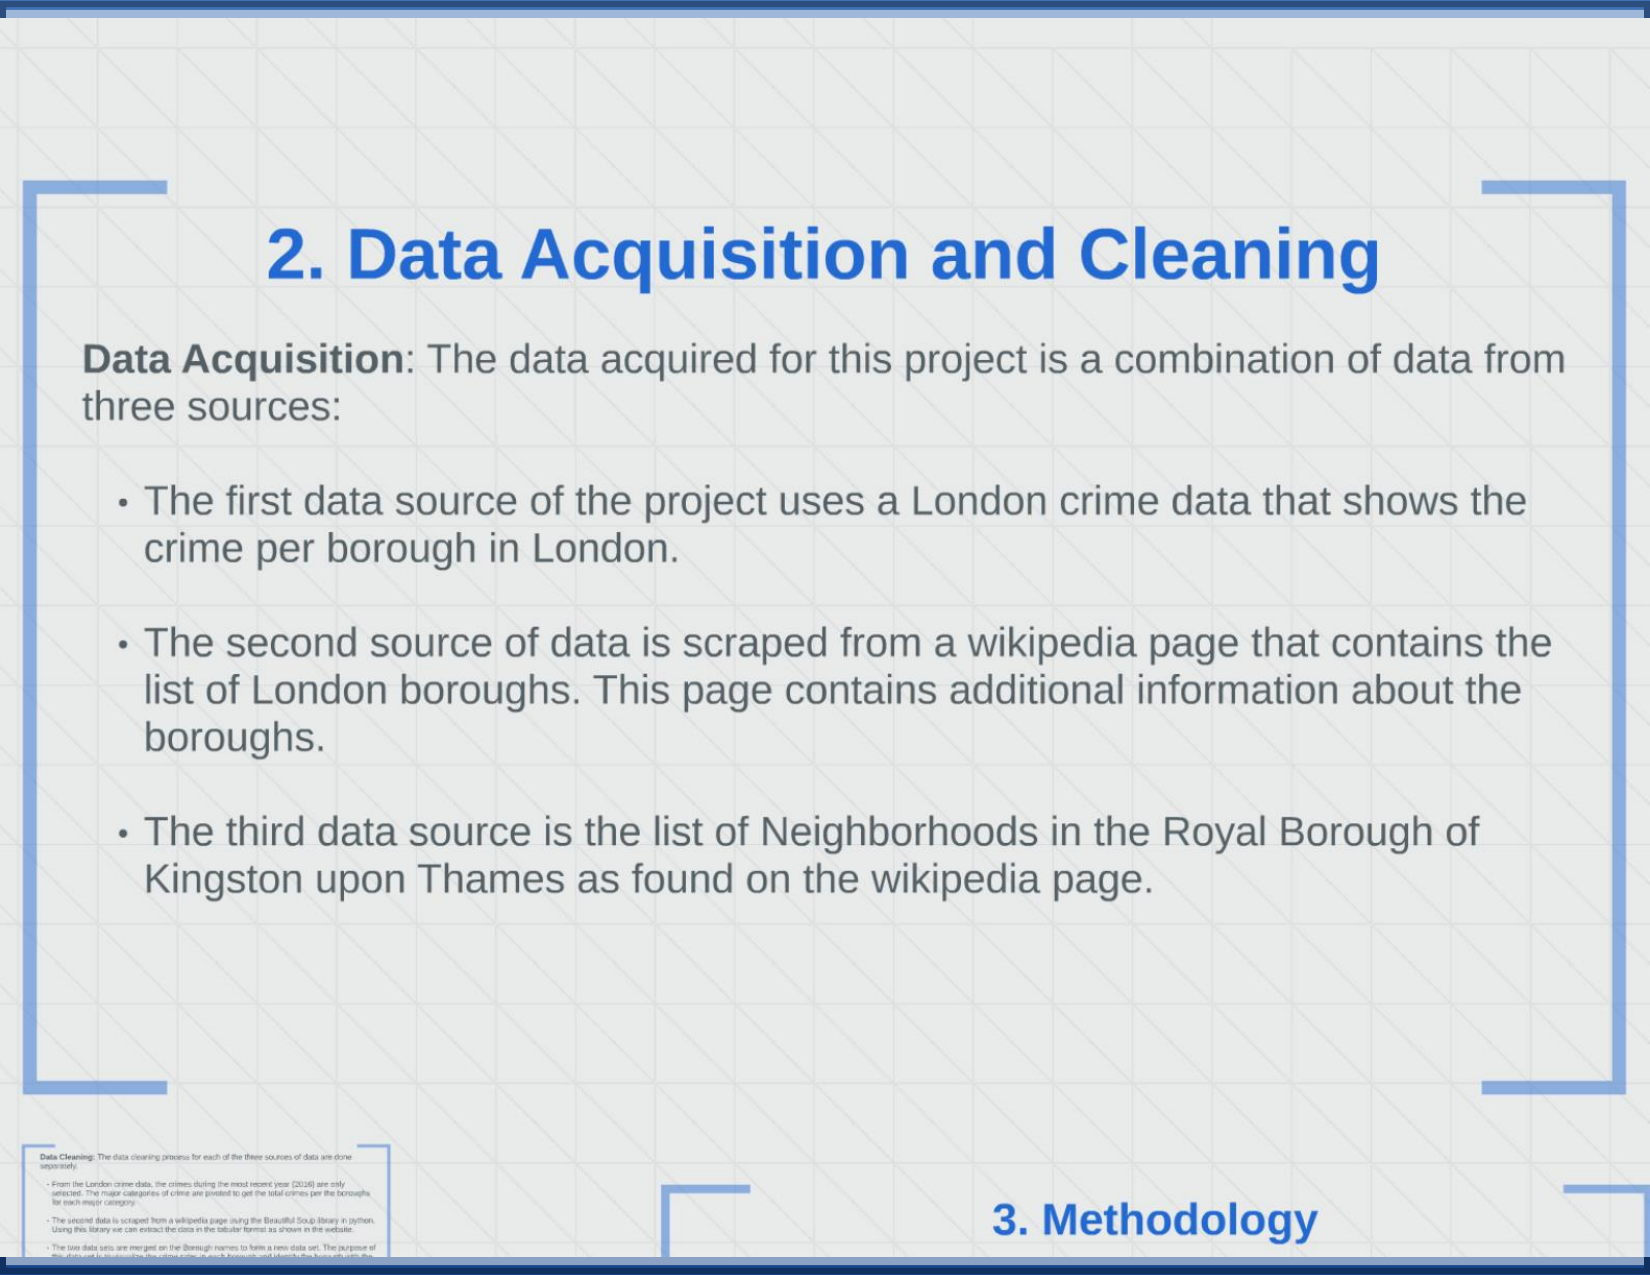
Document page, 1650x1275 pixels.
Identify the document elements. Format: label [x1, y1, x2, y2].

text_box [0, 18, 1650, 1257]
